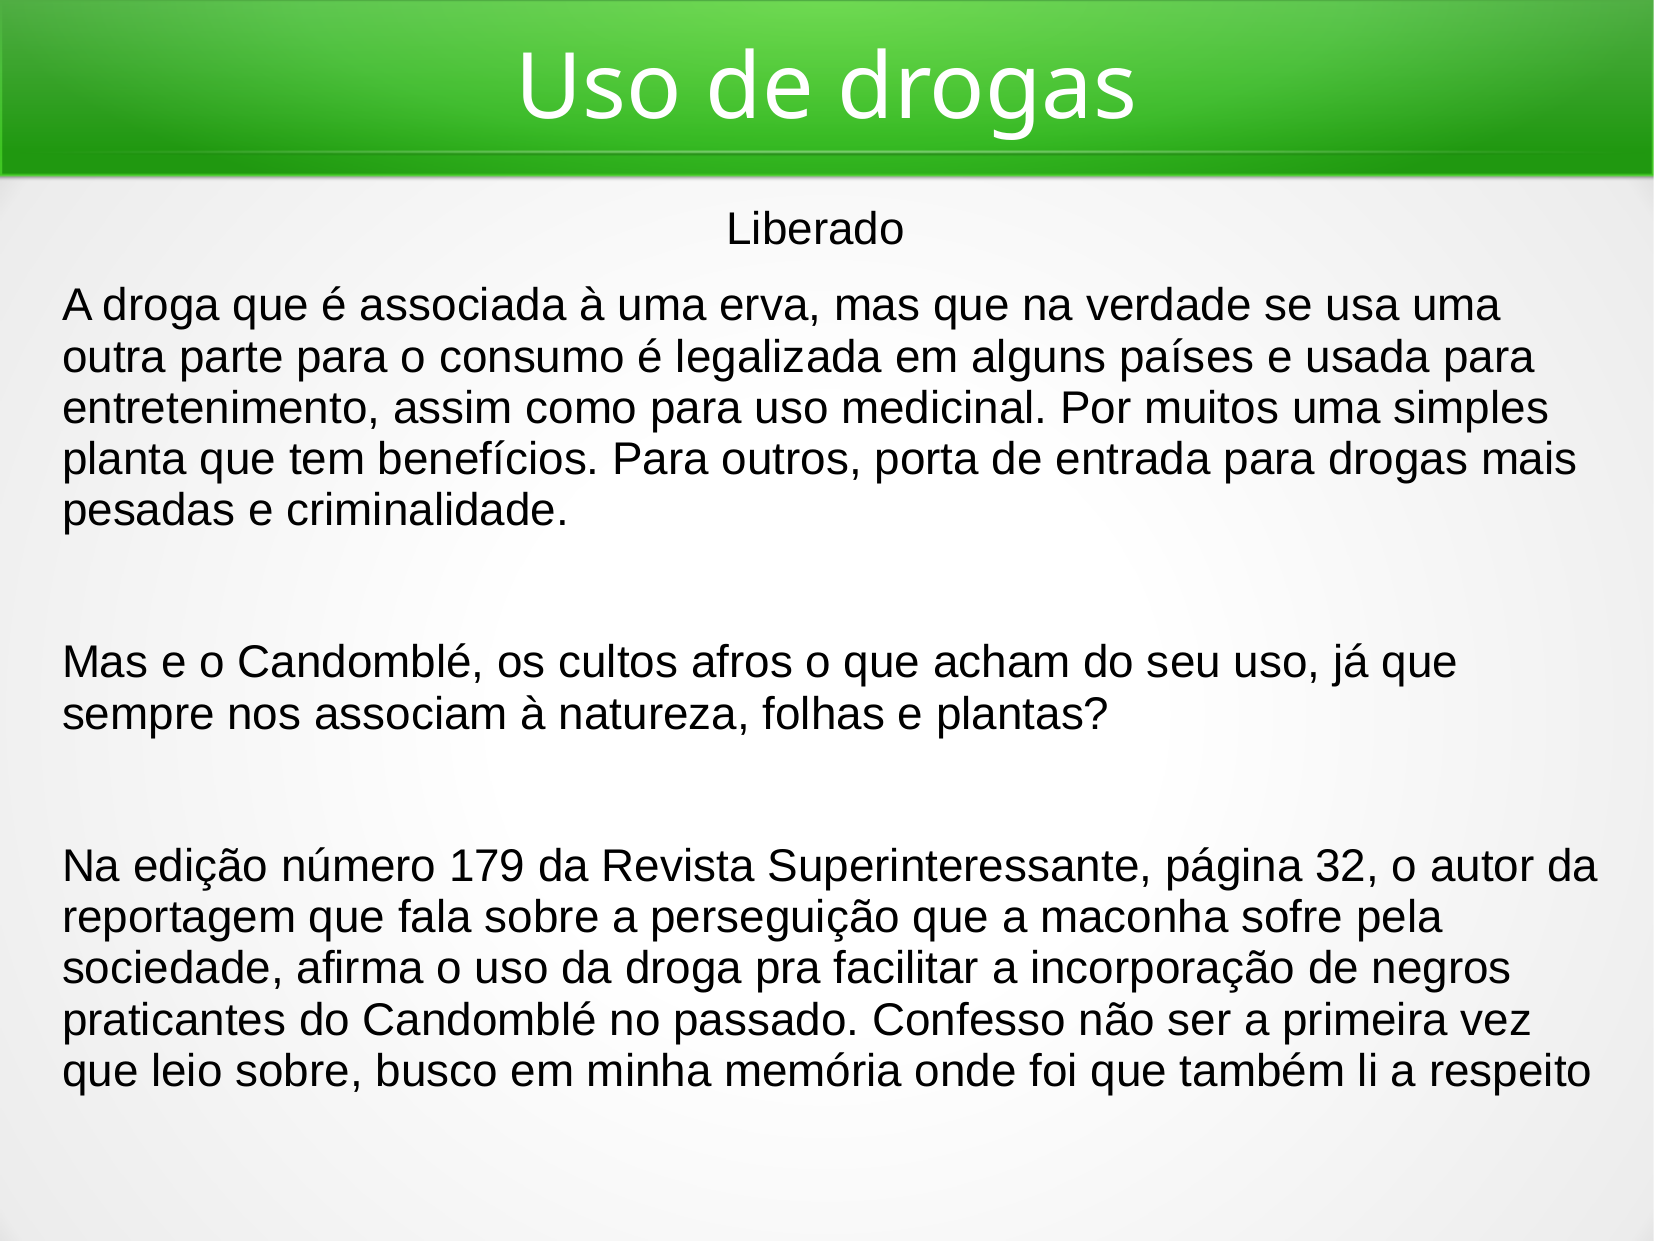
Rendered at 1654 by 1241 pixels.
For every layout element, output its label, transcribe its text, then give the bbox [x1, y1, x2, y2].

picture [0, 0, 1654, 1241]
title Uso de drogas [82, 11, 1571, 154]
text_box Liberado A droga que é associada à uma erva, mas que na verdade se usa uma outra parte para o consumo é legalizada em alguns países e usada para entretenimento, assim como para uso medicinal. Por muitos uma simples planta que tem benefícios. Para outros, porta de entrada para drogas mais pesadas e criminalidade. Mas e o Candomblé, os cultos afros o que acham do seu uso, já que sempre nos associam à natureza, folhas e plantas? Na edição número 179 da Revista Superinteressante, página 32, o autor da reportagem que fala sobre a perseguição que a maconha sofre pela sociedade, afirma o uso da droga pra facilitar a incorporação de negros praticantes do Candomblé no passado. Confesso não ser a primeira vez que leio sobre, busco em minha memória onde foi que também li a respeito [47, 195, 1619, 1104]
